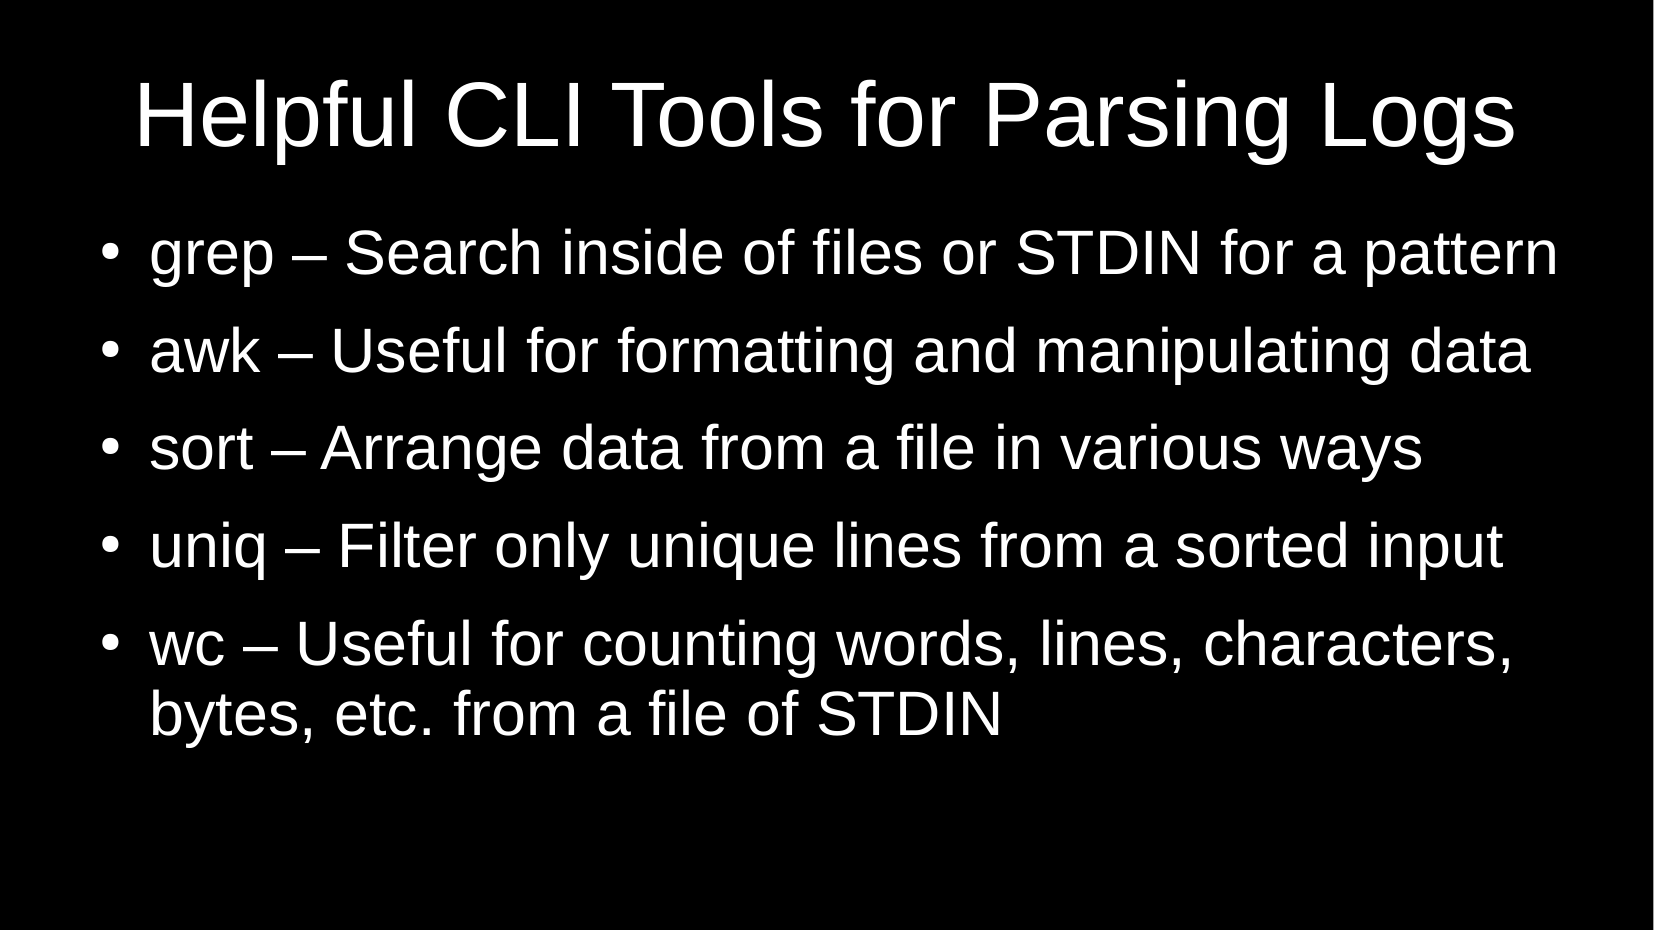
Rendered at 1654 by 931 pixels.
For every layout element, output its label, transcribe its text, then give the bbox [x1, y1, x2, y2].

title Helpful CLI Tools for Parsing Logs [82, 37, 1571, 193]
list grep – Search inside of files or STDIN for a pattern awk – Useful for formatting and manipulating data sort – Arrange data from a file in various ways uniq – Filter only unique lines from a sorted input wc – Useful for counting words, lines, characters, bytes, etc. from a file of STDIN [82, 217, 1571, 758]
